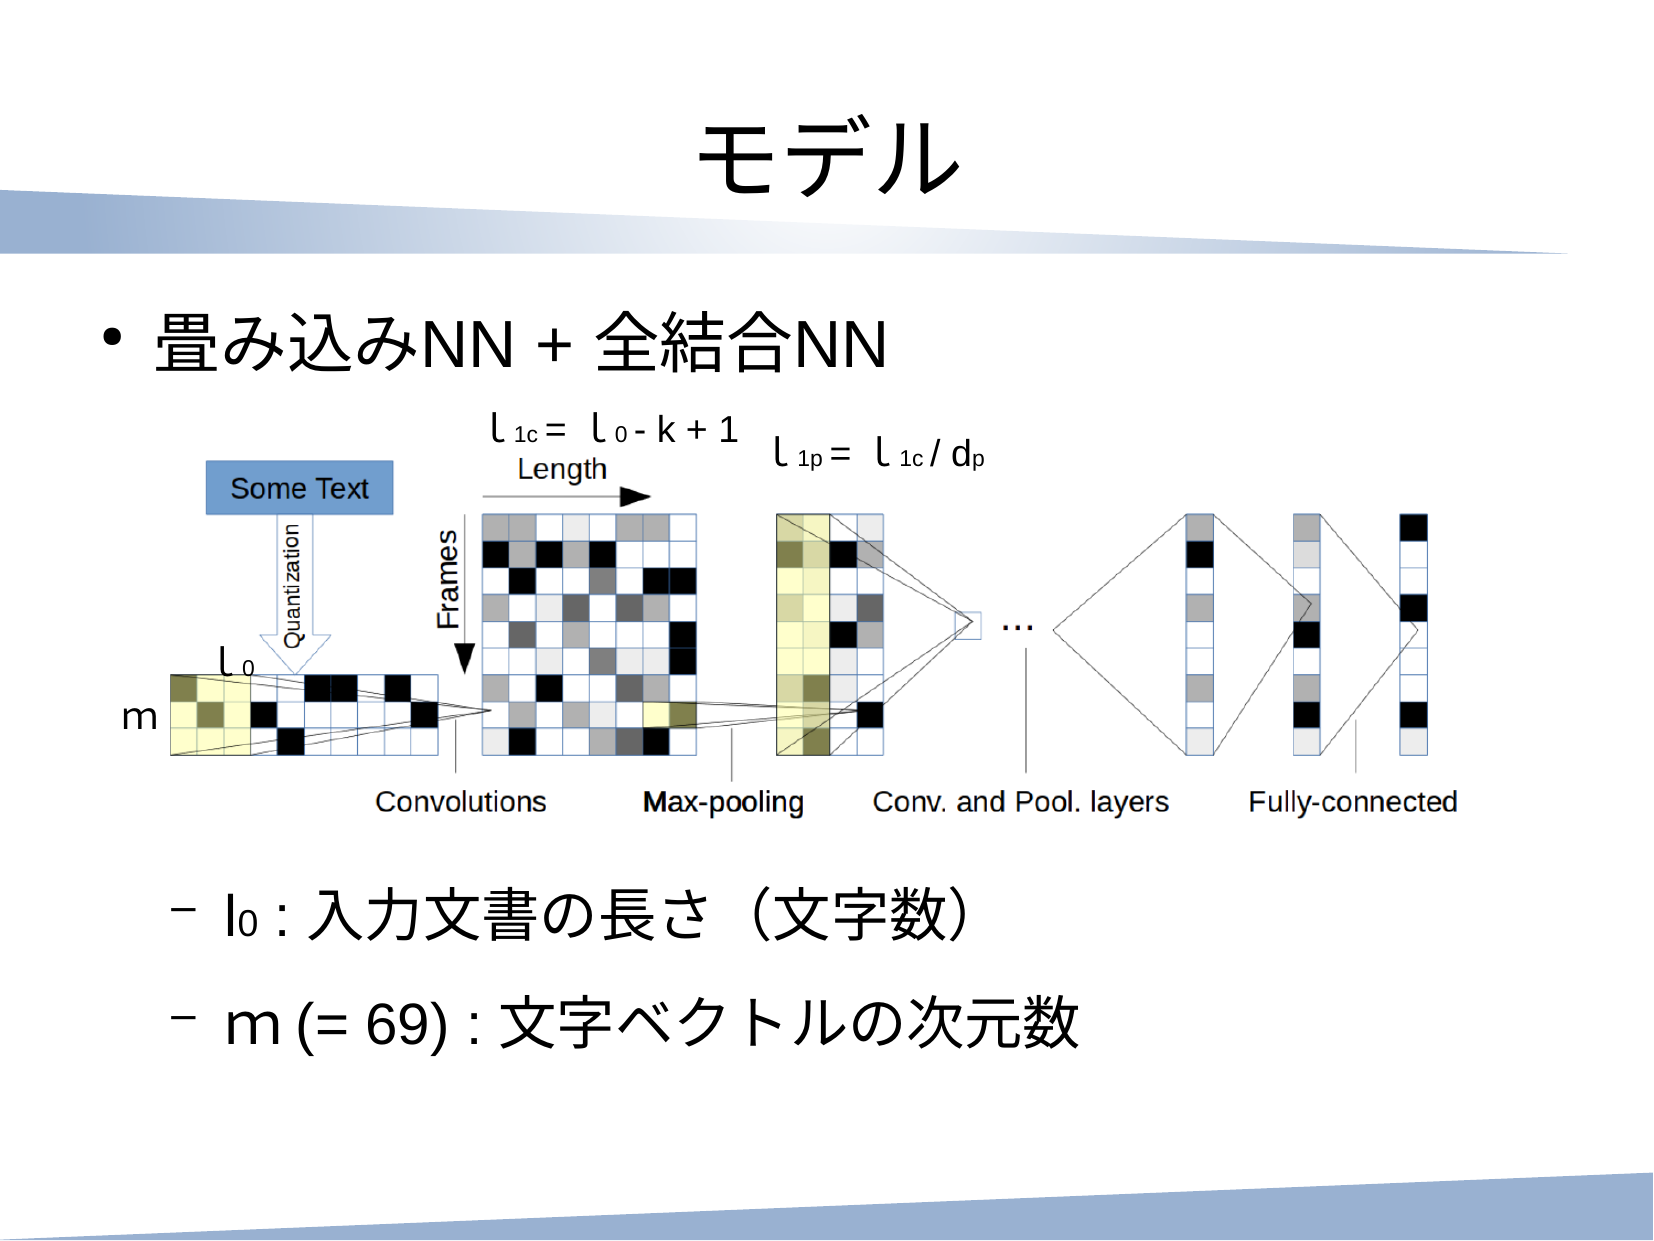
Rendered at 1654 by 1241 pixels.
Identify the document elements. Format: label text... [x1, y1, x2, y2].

title モデル [82, 49, 1571, 257]
list l0 : 入力文書の長さ（文字数） ｍ (= 69) : 文字ベクトルの次元数 [82, 869, 1571, 1152]
text_box ｍ [107, 678, 166, 733]
text_box ｌ1p = ｌ1c / dp [745, 415, 943, 473]
picture [127, 394, 1530, 859]
text_box ｌ0 [189, 625, 242, 679]
text_box ｌ1c = ｌ0 - k + 1 [461, 392, 697, 449]
list 畳み込みNN + 全結合NN [82, 290, 1571, 389]
